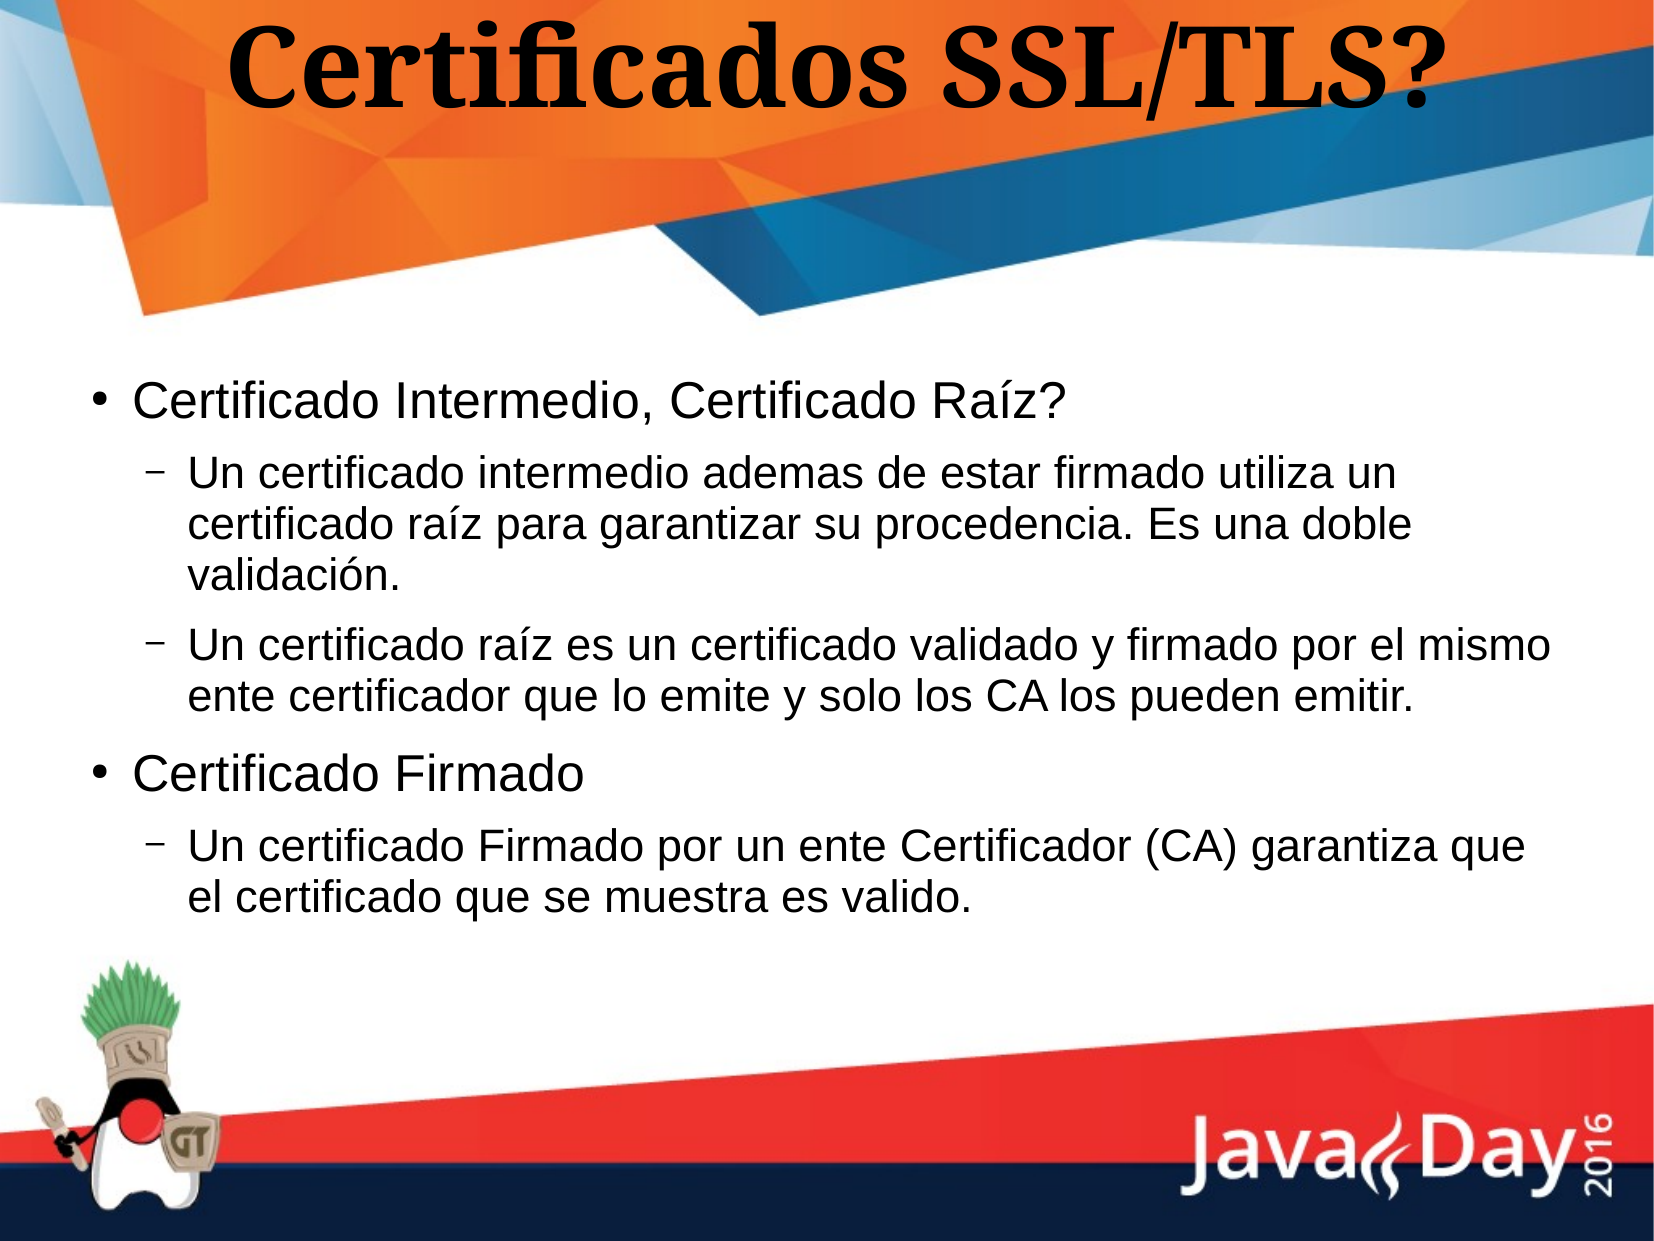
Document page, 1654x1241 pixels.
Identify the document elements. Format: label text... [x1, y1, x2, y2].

list Certificado Intermedio, Certificado Raíz? Un certificado intermedio ademas de estar firmado utiliza un certificado raíz para garantizar su procedencia. Es una doble validación. Un certificado raíz es un certificado validado y firmado por el mismo ente certificador que lo emite y solo los CA los pueden emitir. Certificado Firmado Un certificado Firmado por un ente Certificador (CA) garantiza que el certificado que se muestra es valido. [76, 290, 1565, 1010]
picture [0, 0, 1654, 1241]
picture [1291, 194, 1303, 200]
title Certificados SSL/TLS? [82, 0, 1571, 168]
